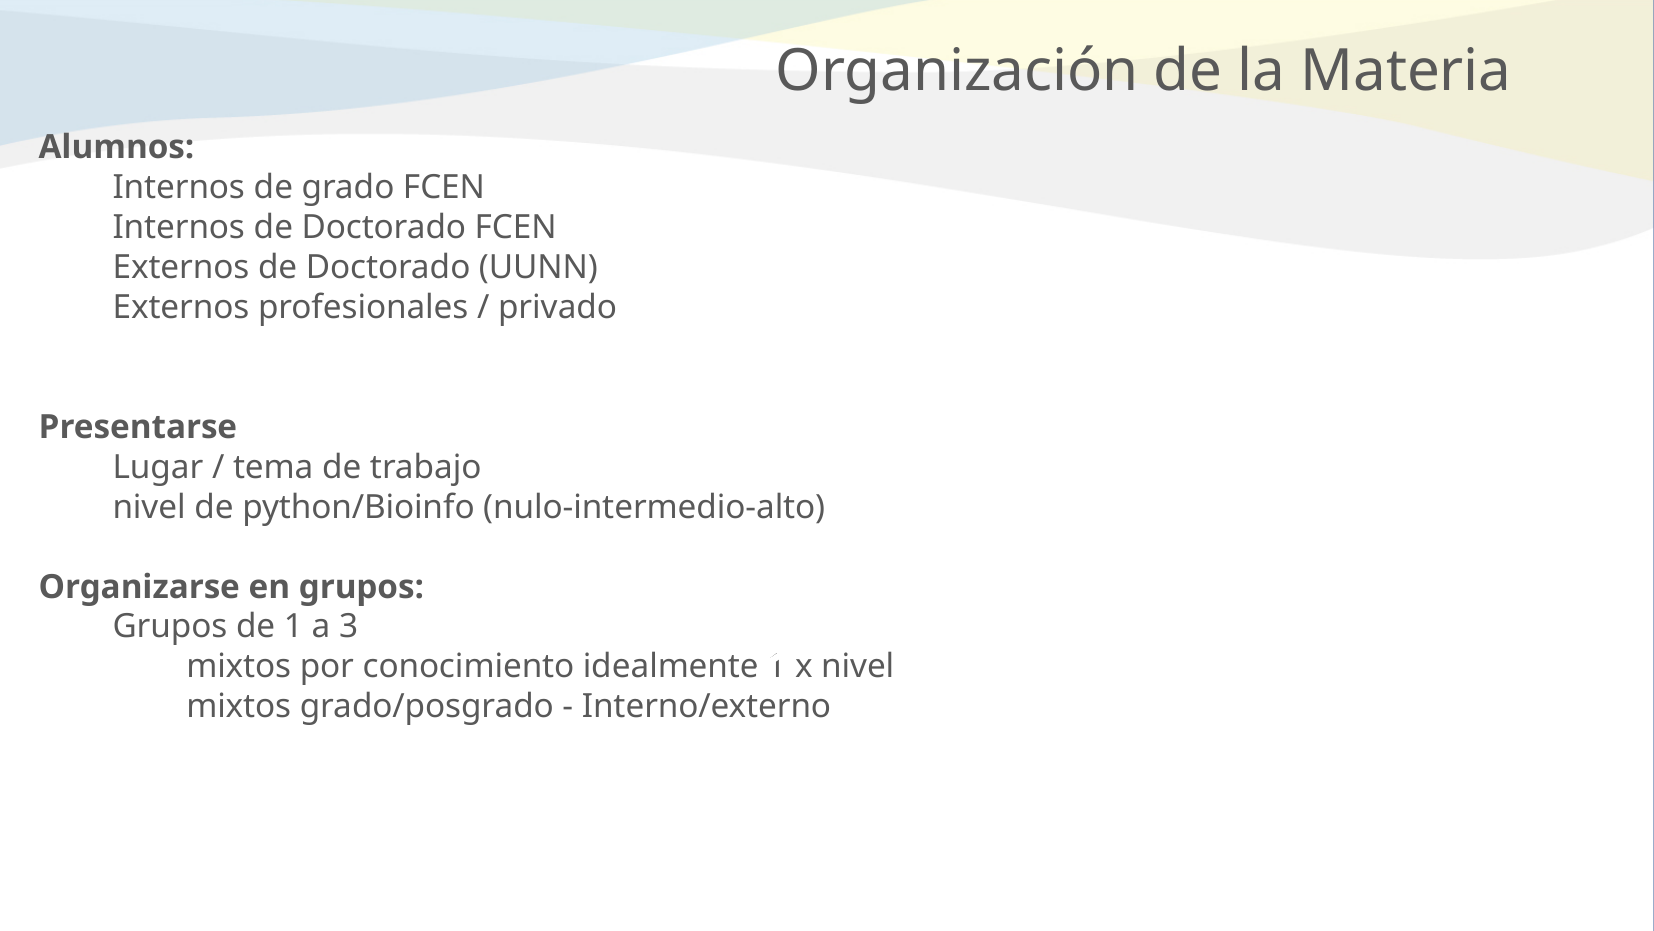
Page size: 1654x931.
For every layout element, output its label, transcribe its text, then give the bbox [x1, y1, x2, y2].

text_box Organización de la Materia [760, 24, 1604, 180]
text_box Alumnos: Internos de grado FCEN Internos de Doctorado FCEN Externos de Doctorado (UUNN) Externos profesionales / privado Presentarse Lugar / tema de trabajo nivel de python/Bioinfo (nulo-intermedio-alto) Organizarse en grupos: Grupos de 1 a 3 mixtos por conocimiento idealmente 1 x nivel mixtos grado/posgrado - Interno/externo [23, 118, 1595, 918]
picture [0, 0, 1654, 931]
